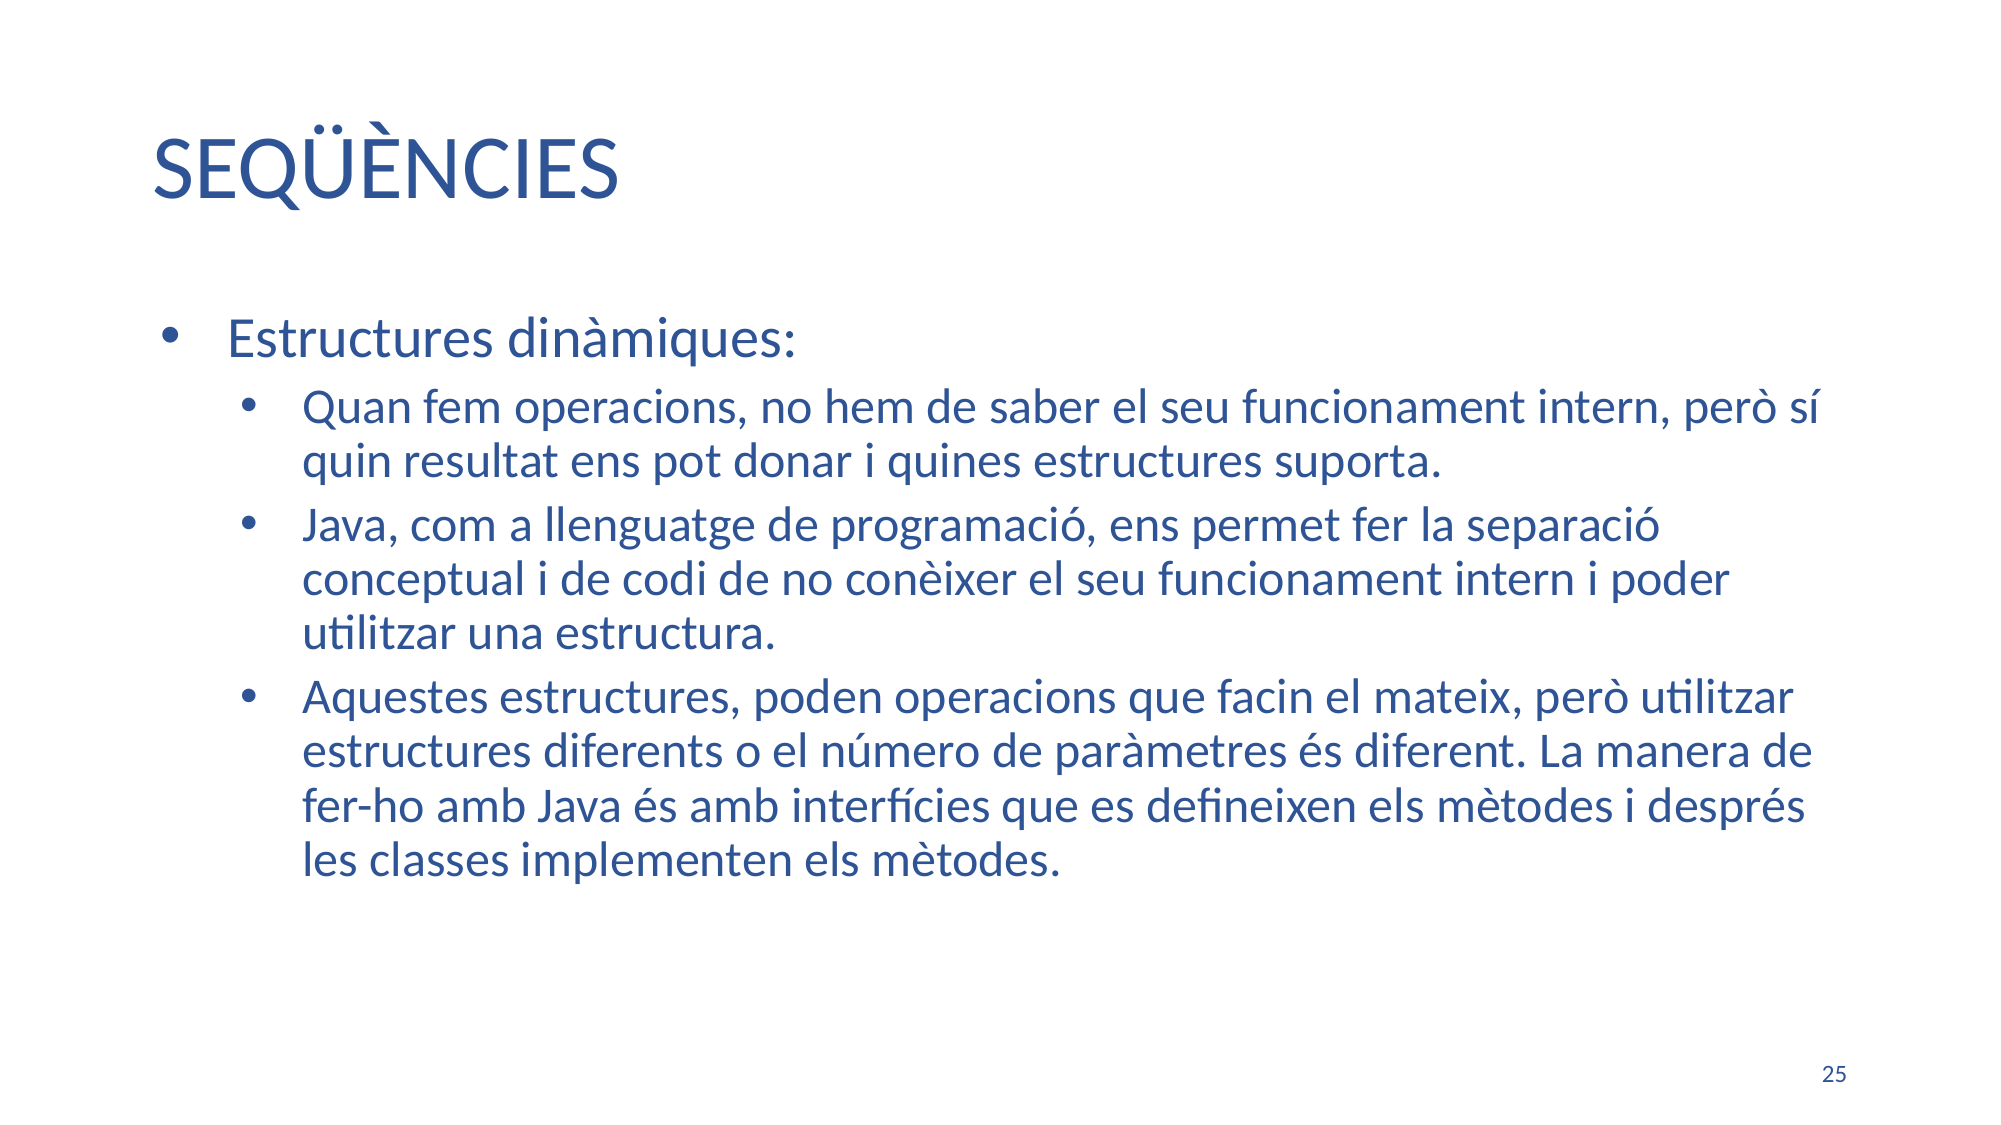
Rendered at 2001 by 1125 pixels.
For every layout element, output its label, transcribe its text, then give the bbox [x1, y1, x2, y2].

slide_number <number> [1412, 1042, 1863, 1103]
list Estructures dinàmiques: Quan fem operacions, no hem de saber el seu funcionament intern, però sí quin resultat ens pot donar i quines estructures suporta. Java, com a llenguatge de programació, ens permet fer la separació conceptual i de codi de no conèixer el seu funcionament intern i poder utilitzar una estructura. Aquestes estructures, poden operacions que facin el mateix, però utilitzar estructures diferents o el número de paràmetres és diferent. La manera de fer-ho amb Java és amb interfícies que es defineixen els mètodes i després les classes implementen els mètodes. [137, 299, 1863, 1014]
title SEQÜÈNCIES [137, 59, 1863, 278]
